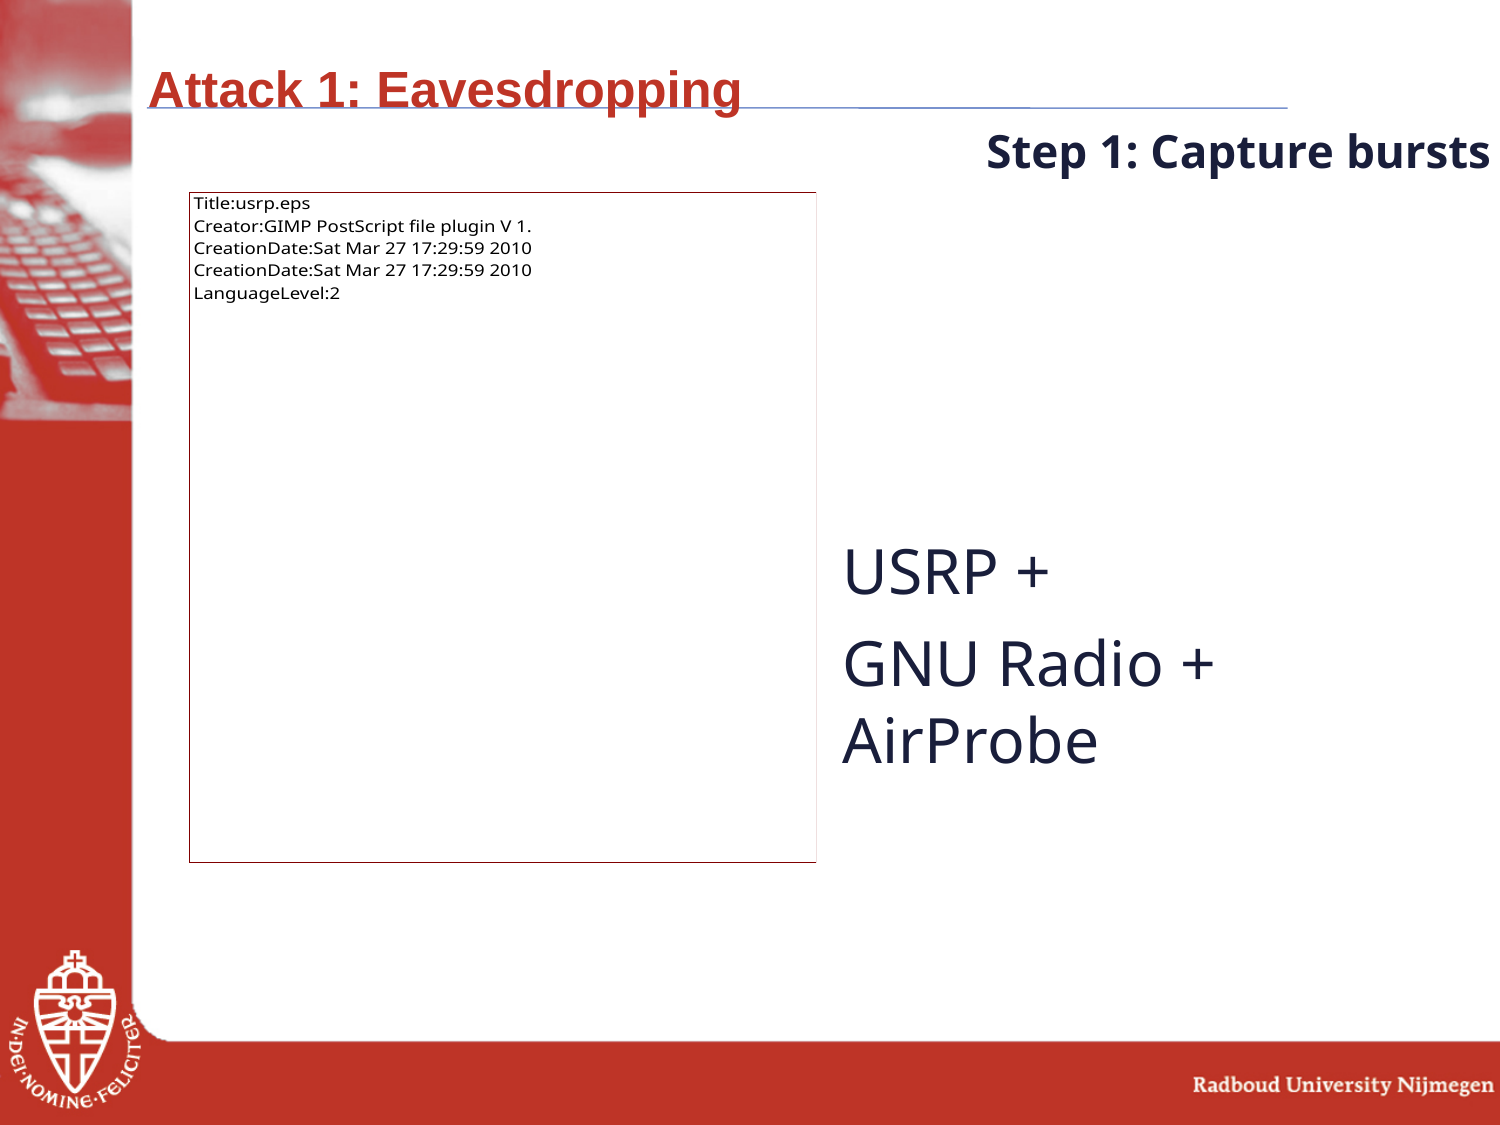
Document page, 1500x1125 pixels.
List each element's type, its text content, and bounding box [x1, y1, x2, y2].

text_box Step 1: Capture bursts [406, 115, 1495, 178]
title Attack 1: Eavesdropping [147, 0, 1491, 122]
list USRP + GNU Radio + AirProbe [787, 525, 1388, 1013]
picture [0, 0, 1500, 1125]
